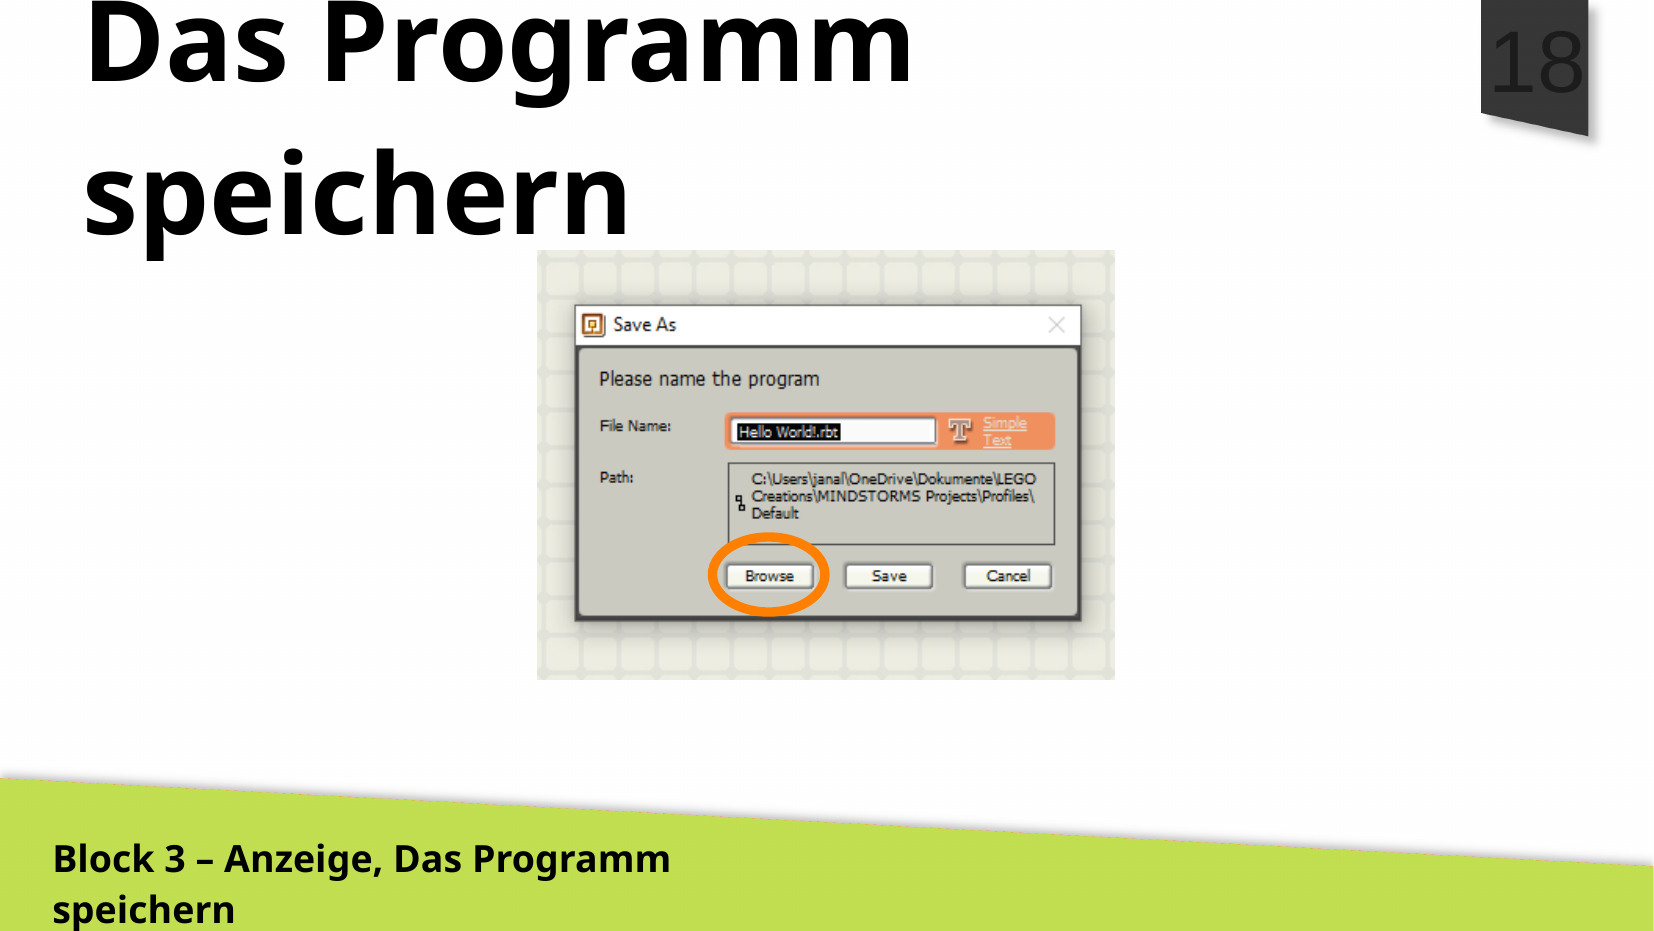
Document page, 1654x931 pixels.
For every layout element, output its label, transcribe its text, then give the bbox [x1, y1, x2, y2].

picture [0, 0, 1654, 931]
picture [79, 907, 86, 919]
title Das Programm speichern [82, 37, 1463, 193]
text_box <Foliennummer> [910, 5, 1602, 147]
text_box Block 3 – Anzeige, Das Programm speichern [37, 825, 863, 901]
